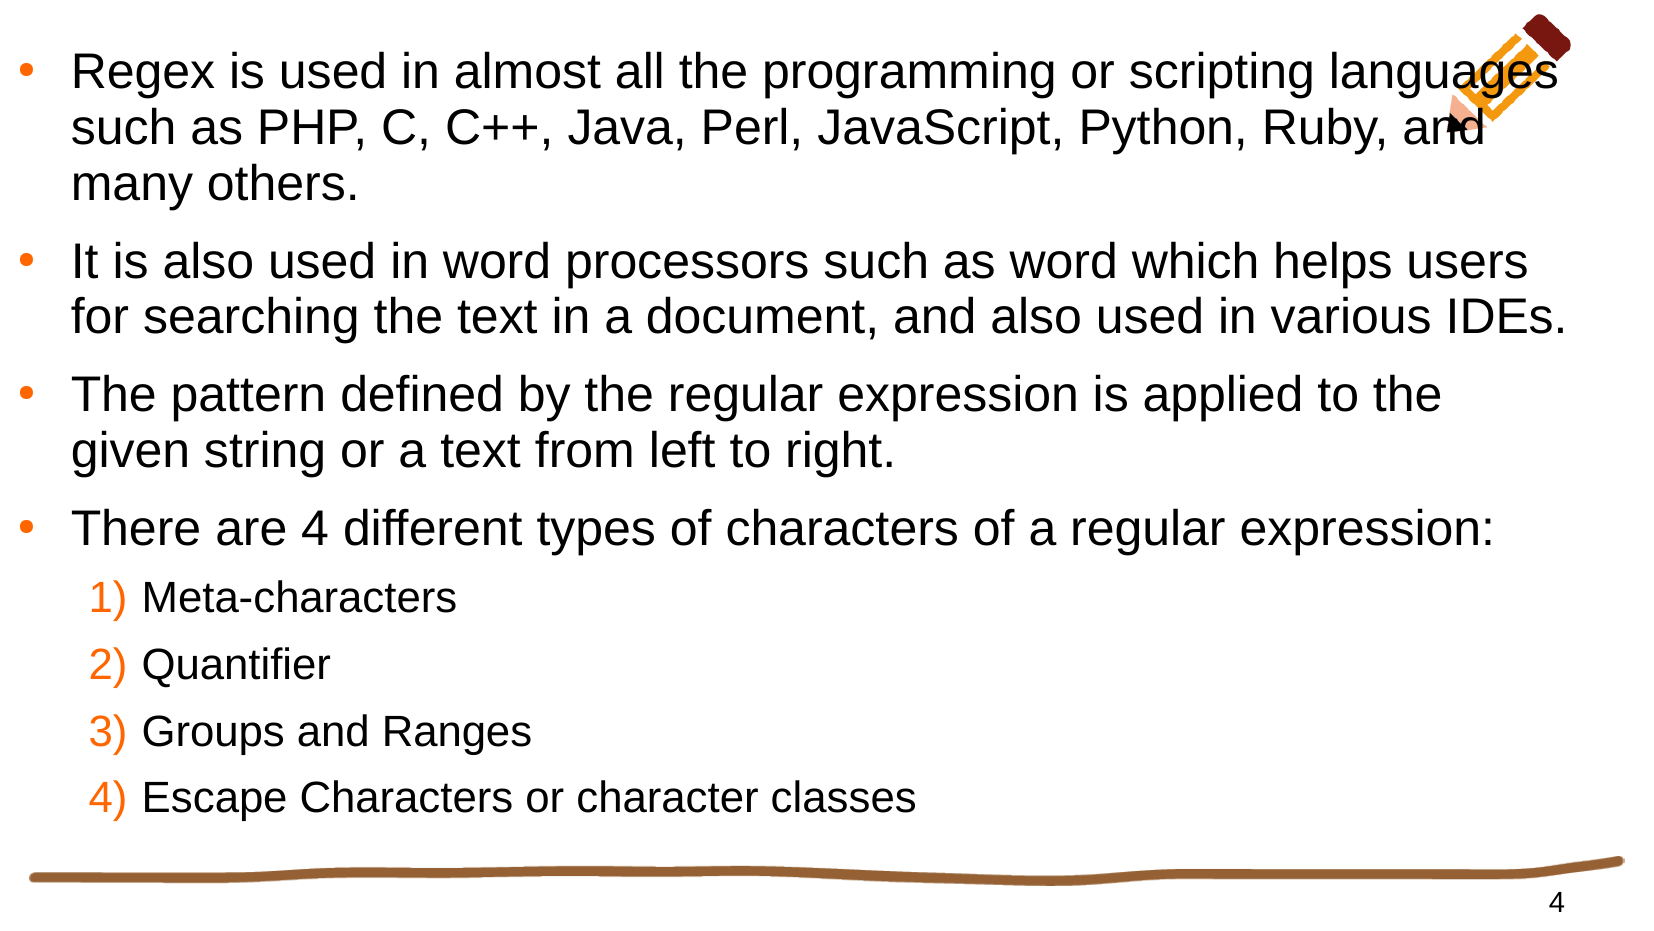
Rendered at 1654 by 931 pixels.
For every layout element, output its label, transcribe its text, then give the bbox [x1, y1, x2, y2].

picture [29, 856, 1625, 886]
list Regex is used in almost all the programming or scripting languages such as PHP, C, C++, Java, Perl, JavaScript, Python, Ruby, and many others. It is also used in word processors such as word which helps users for searching the text in a document, and also used in various IDEs. The pattern defined by the regular expression is applied to the given string or a text from left to right. There are 4 different types of characters of a regular expression: Meta-characters Quantifier Groups and Ranges Escape Characters or character classes [0, 43, 1576, 826]
picture [1446, 14, 1571, 43]
